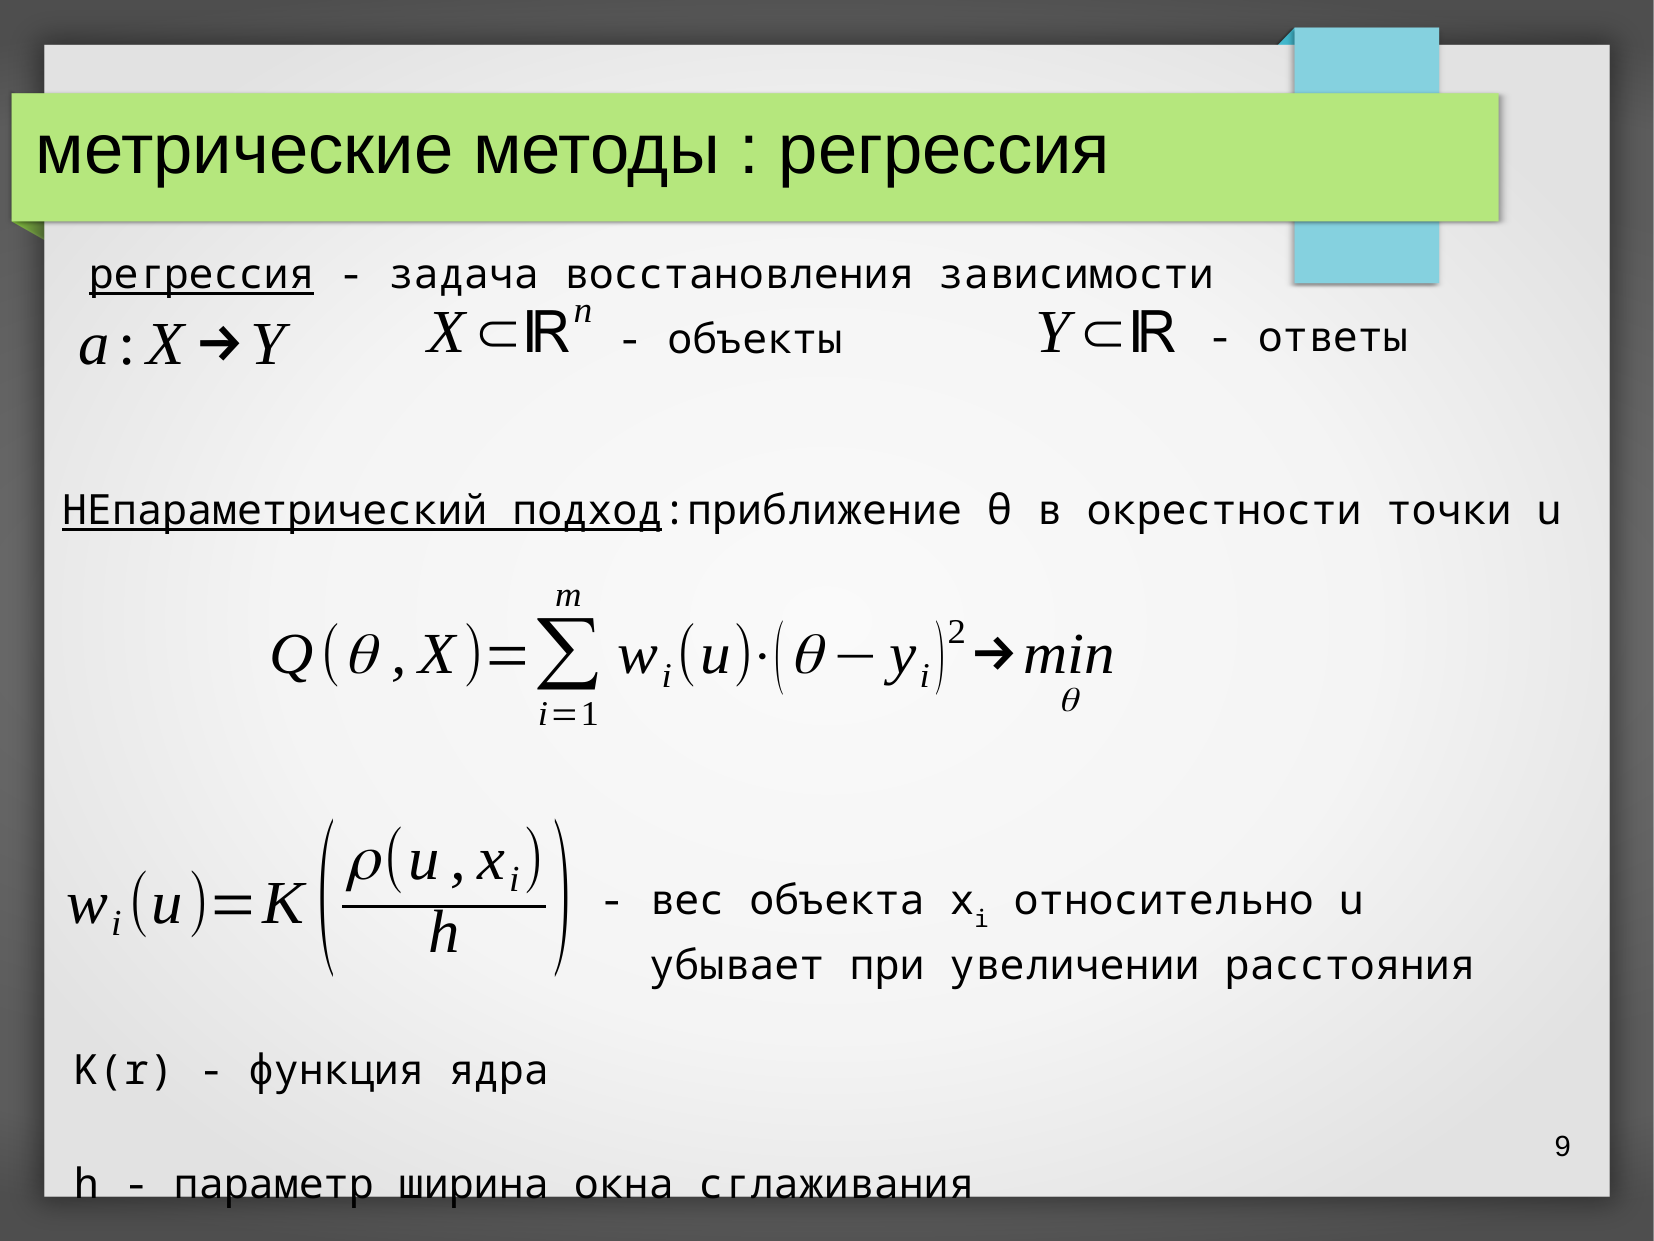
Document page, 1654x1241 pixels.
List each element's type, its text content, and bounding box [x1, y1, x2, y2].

text_box - объекты [617, 309, 866, 365]
chart [416, 297, 600, 373]
text_box НЕпараметрический подход:приближение θ в окрестности точки u [47, 472, 1607, 539]
text_box K(r) - функция ядра h - параметр ширина окна сглаживания [59, 1032, 1063, 1193]
picture [0, 0, 1654, 1241]
chart [59, 814, 580, 981]
chart [264, 575, 1123, 733]
title метрические методы : регрессия [35, 108, 1170, 190]
chart [1028, 309, 1185, 372]
text_box - ответы [1207, 310, 1433, 360]
text_box - вес объекта xi относительно u убывает при увеличении расстояния [584, 861, 1595, 993]
chart [70, 323, 299, 385]
text_box регрессия - задача восстановления зависимости [73, 236, 1244, 300]
